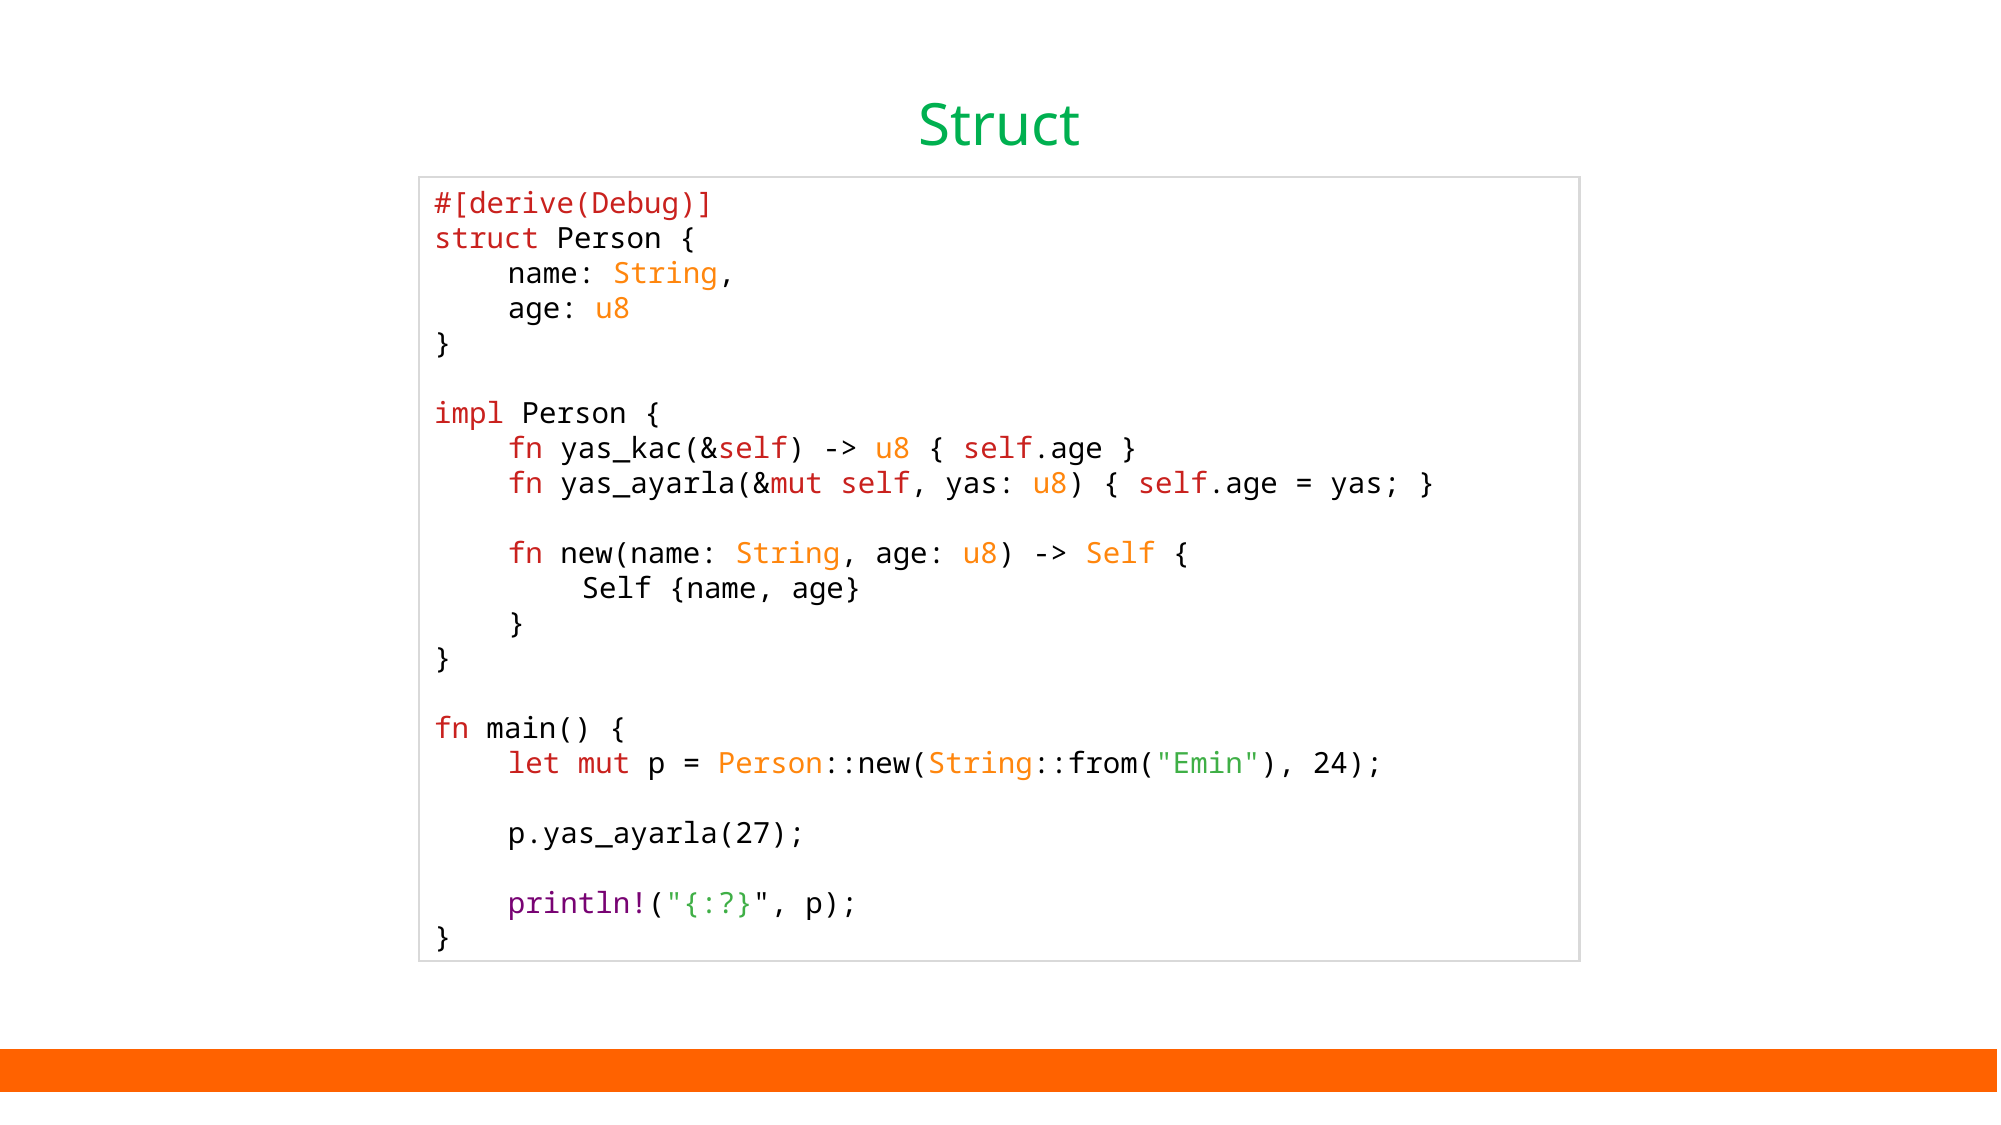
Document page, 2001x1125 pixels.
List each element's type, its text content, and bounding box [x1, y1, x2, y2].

text_box #[derive(Debug)] struct Person { name: String, age: u8 } impl Person { fn yas_kac(&self) -> u8 { self.age } fn yas_ayarla(&mut self, yas: u8) { self.age = yas; } fn new(name: String, age: u8) -> Self { Self {name, age} } } fn main() { let mut p = Person::new(String::from("Emin"), 24); p.yas_ayarla(27); println!("{:?}", p); } [419, 177, 1580, 962]
text_box [0, 1049, 1997, 1092]
list Struct [420, 87, 1580, 176]
